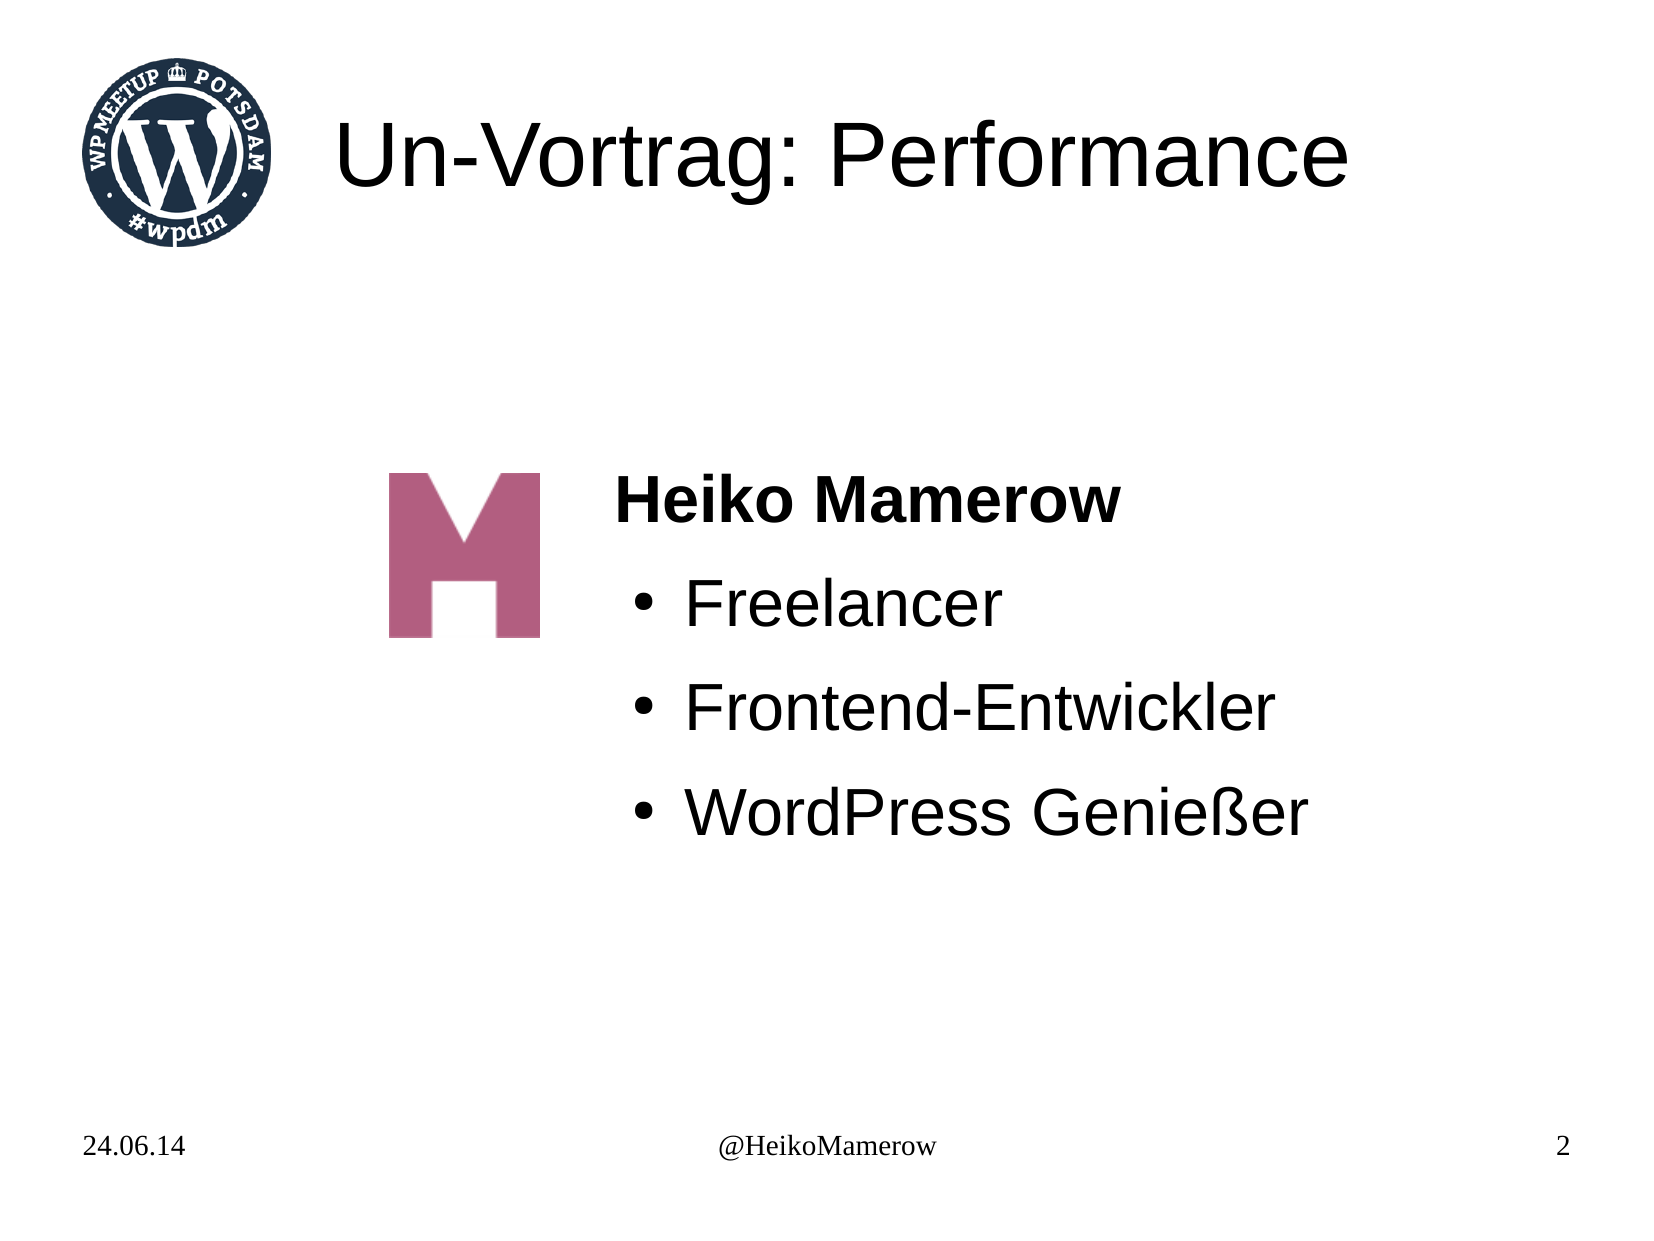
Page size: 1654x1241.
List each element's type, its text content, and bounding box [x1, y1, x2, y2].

picture [82, 58, 271, 247]
list Heiko Mamerow Freelancer Frontend-Entwickler WordPress Genießer [614, 461, 1654, 1182]
picture [389, 473, 540, 638]
